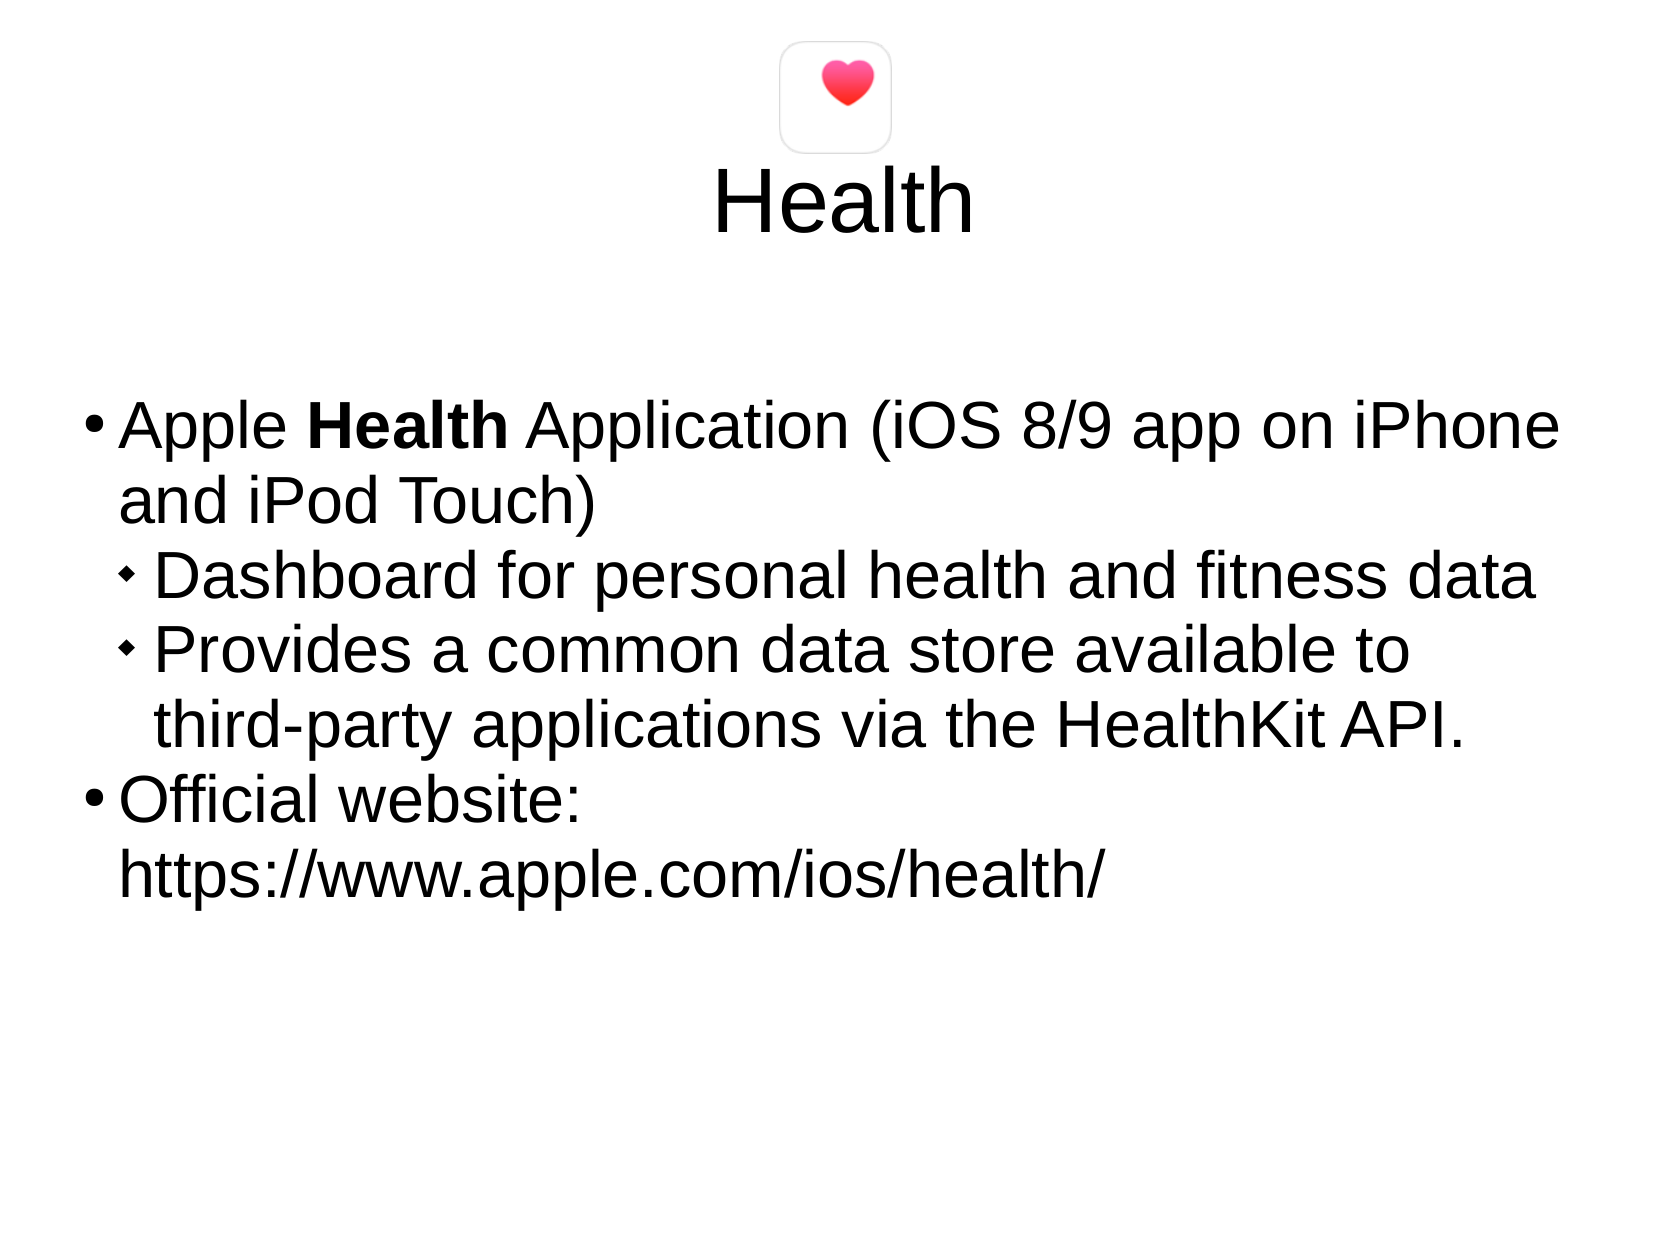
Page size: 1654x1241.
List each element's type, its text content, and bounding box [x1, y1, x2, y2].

title Health [94, 35, 1595, 367]
subtitle Apple Health Application (iOS 8/9 app on iPhone and iPod Touch) Dashboard for personal health and fitness data Provides a common data store available to third-party applications via the HealthKit API. Official website: https://www.apple.com/ios/health/ [82, 290, 1571, 1010]
picture [779, 41, 892, 154]
